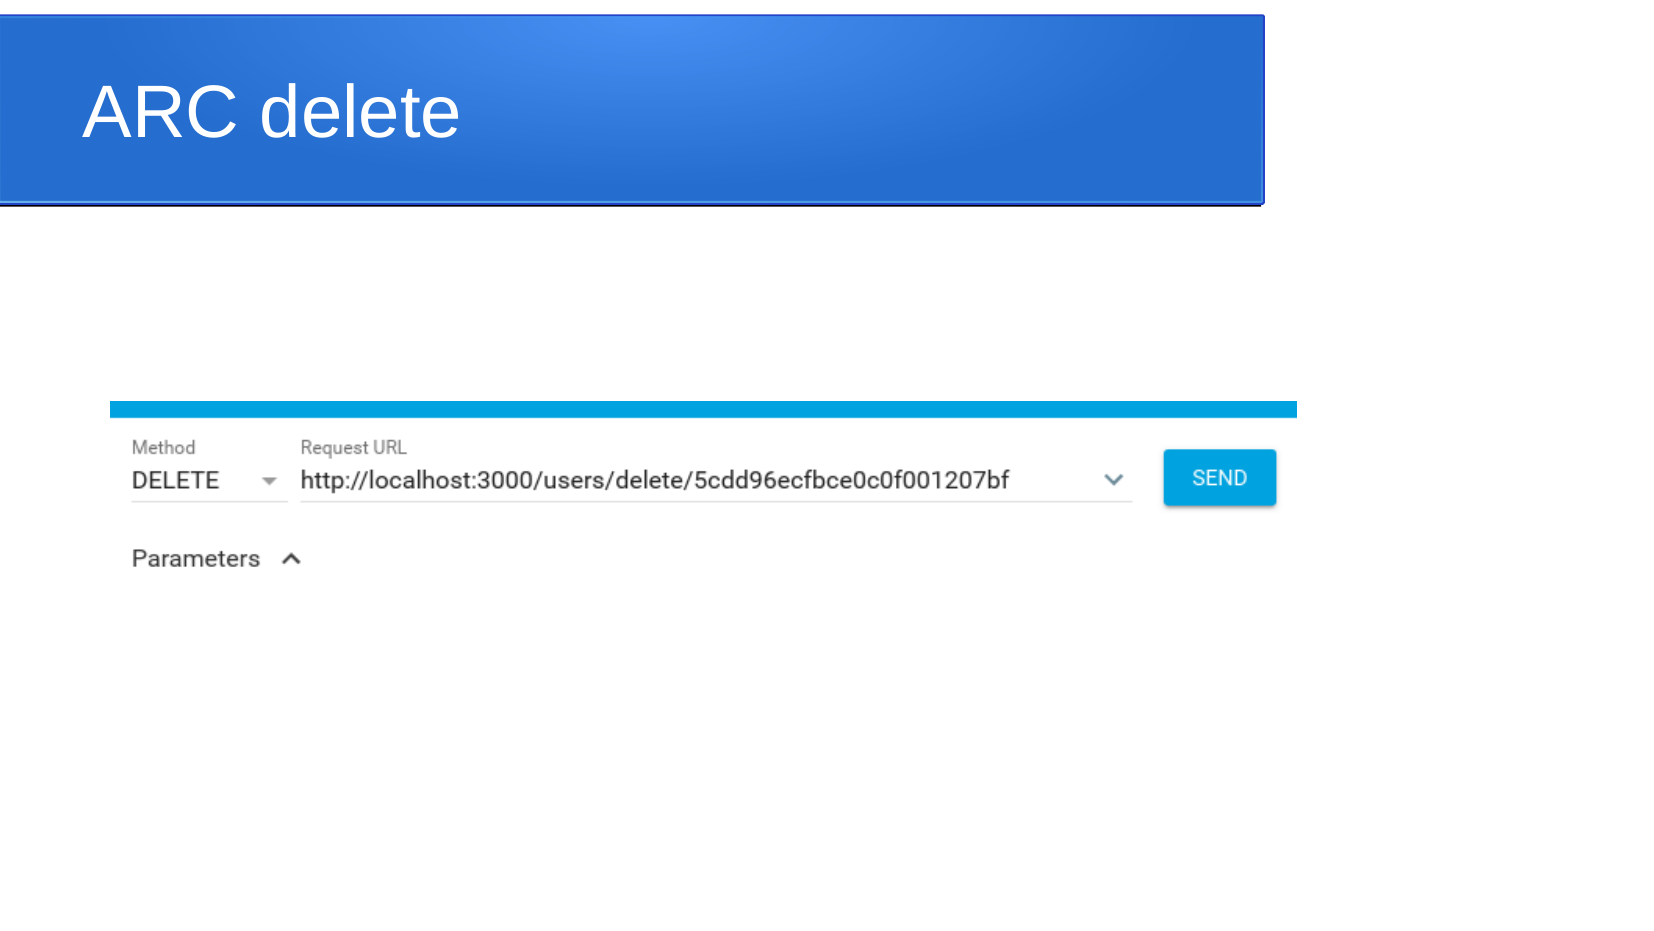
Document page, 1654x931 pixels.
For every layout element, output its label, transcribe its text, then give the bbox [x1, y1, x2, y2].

picture [110, 418, 1297, 614]
title ARC delete [82, 35, 1235, 189]
